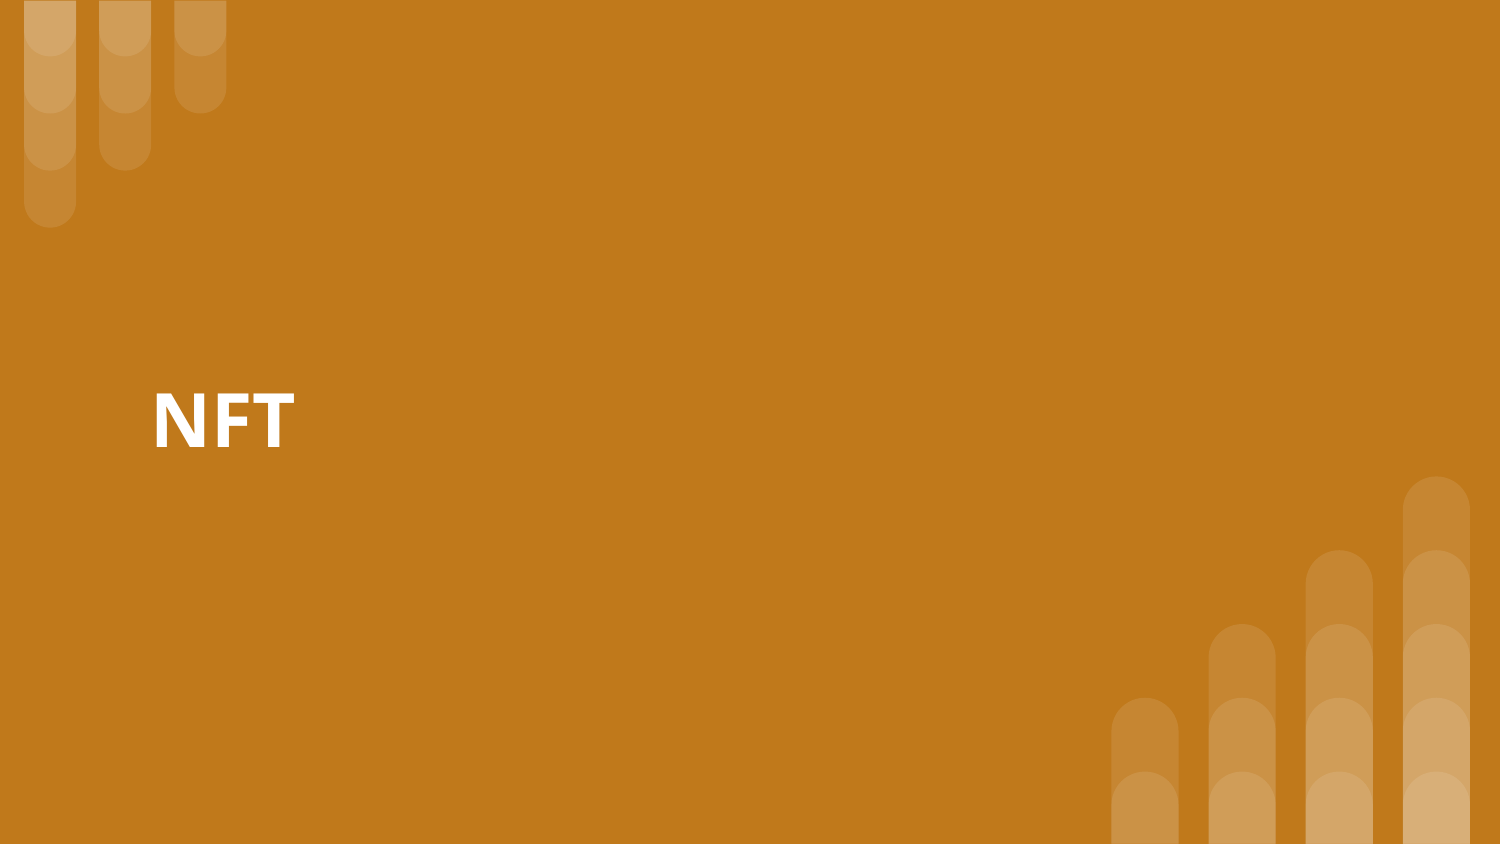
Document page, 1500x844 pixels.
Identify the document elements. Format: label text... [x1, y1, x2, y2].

title NFT [135, 264, 385, 572]
